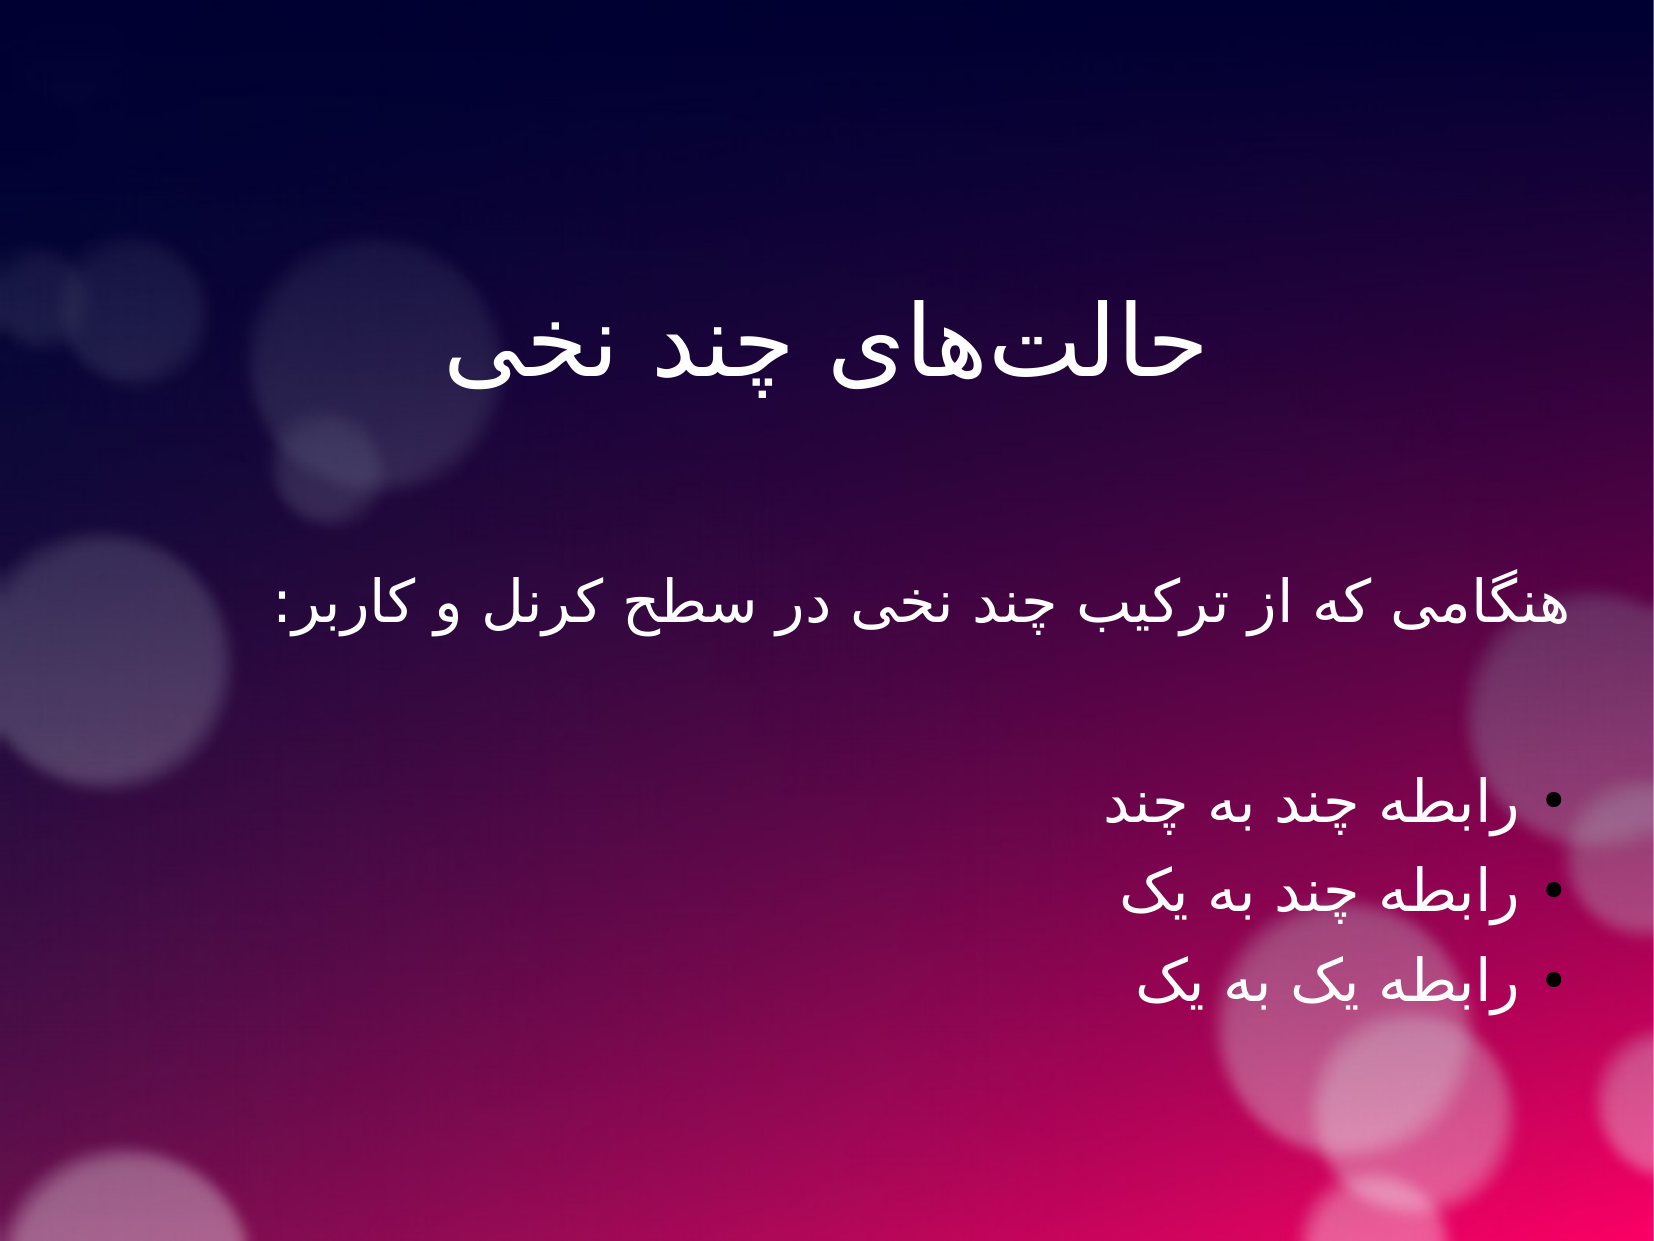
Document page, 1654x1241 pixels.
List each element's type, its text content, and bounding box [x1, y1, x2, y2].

list هنگامی که از ترکیب چند نخی در سطح کرنل و کاربر: رابطه چند به چند رابطه چند به یک رابطه یک به یک [82, 568, 1571, 1022]
title حالت‌های چند نخی [82, 238, 1571, 446]
picture [0, 0, 1654, 1241]
